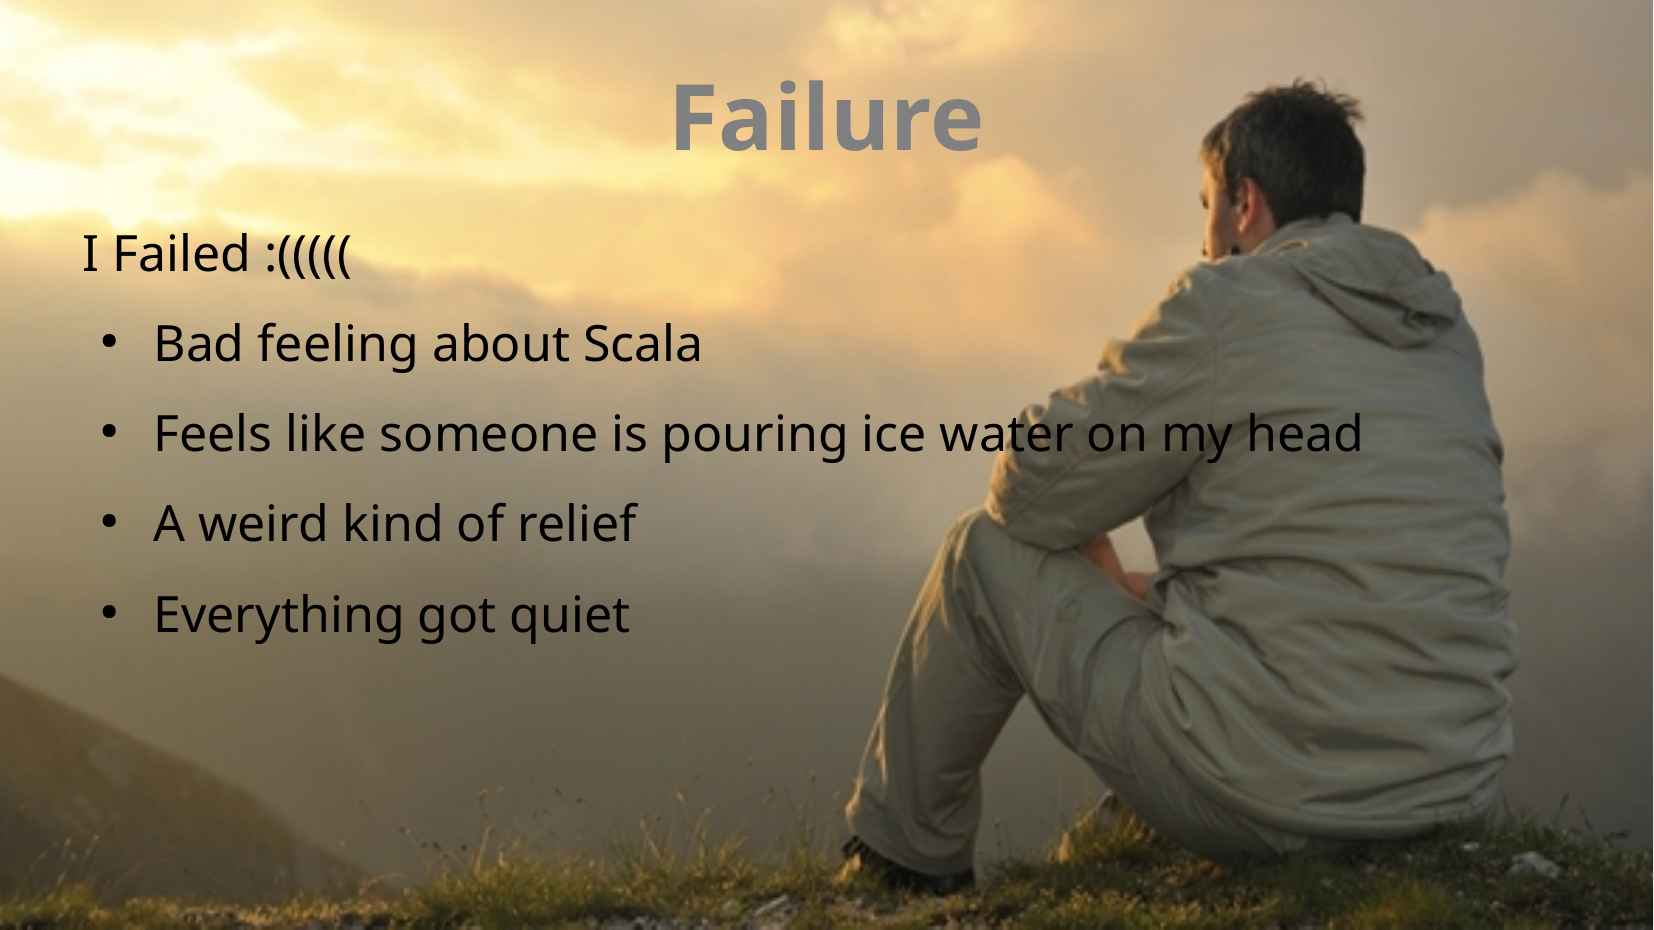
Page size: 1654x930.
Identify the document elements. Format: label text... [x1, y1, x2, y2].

title Failure [82, 36, 1571, 193]
list I Failed :((((( Bad feeling about Scala Feels like someone is pouring ice water on my head A weird kind of relief Everything got quiet [82, 217, 1571, 757]
picture [0, 0, 1654, 930]
